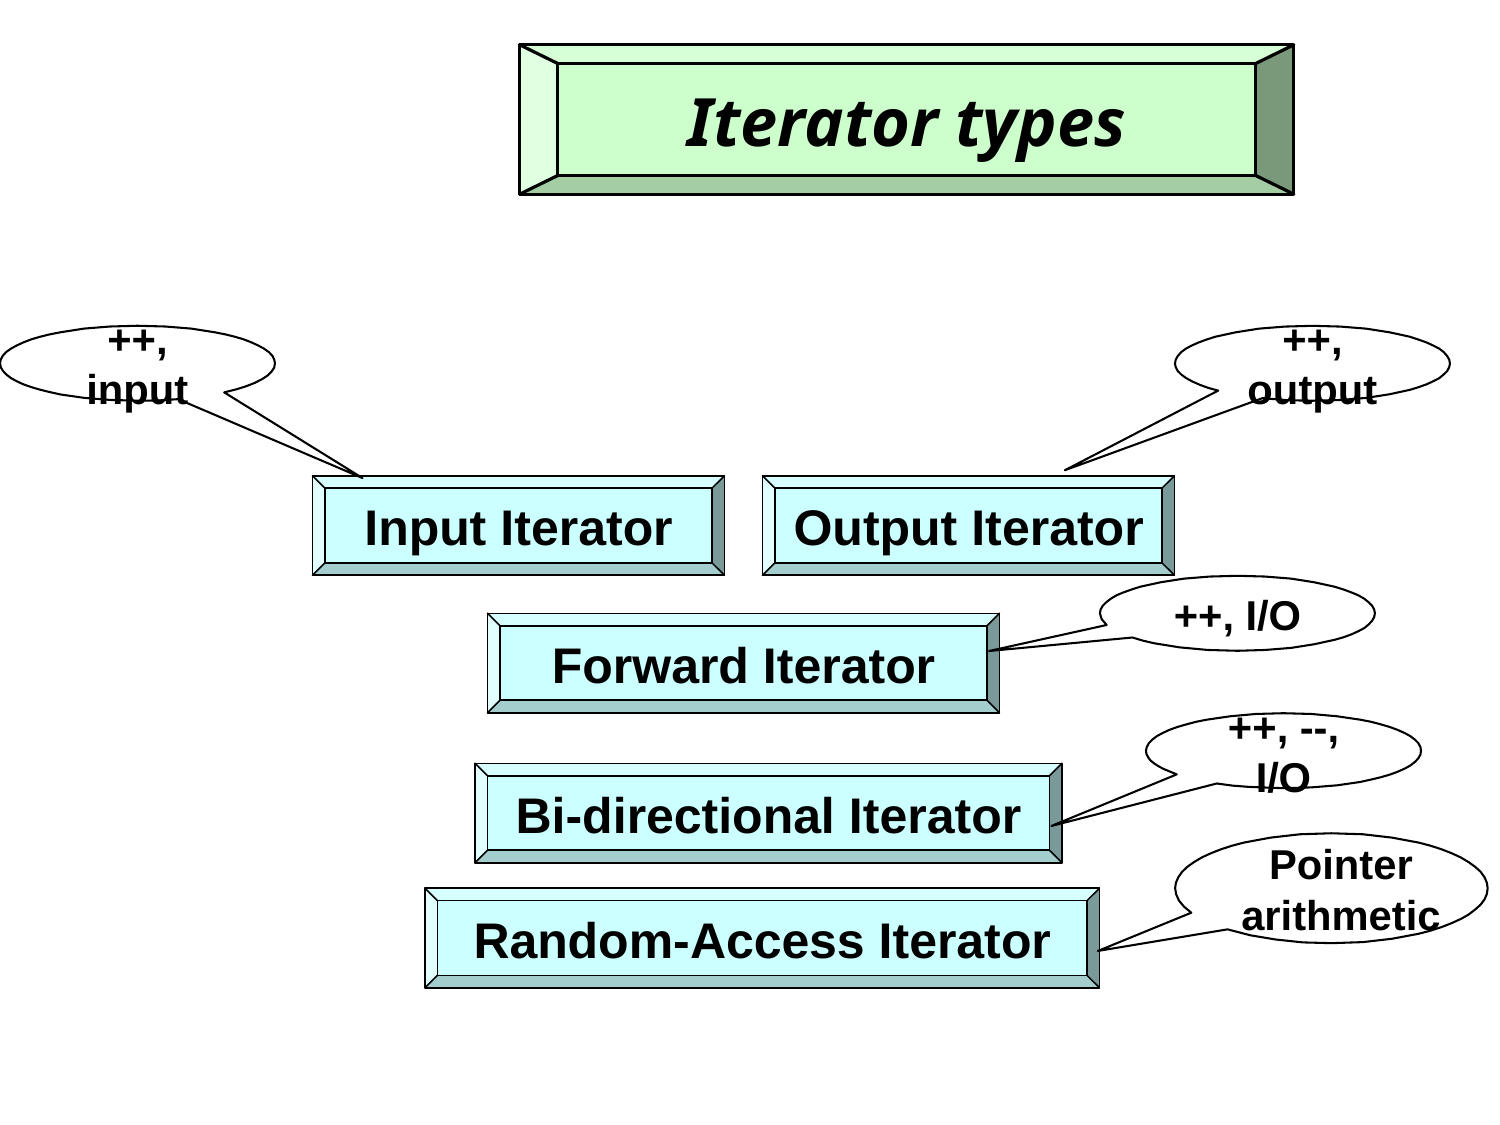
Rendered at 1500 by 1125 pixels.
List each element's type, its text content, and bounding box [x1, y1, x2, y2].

text_box ++, output [1226, 342, 1399, 384]
text_box Forward Iterator [515, 632, 973, 695]
text_box ++, I/O [1151, 592, 1324, 634]
picture [474, 762, 1068, 869]
picture [761, 474, 1180, 581]
text_box Iterator types [586, 69, 1228, 170]
picture [517, 43, 1306, 200]
text_box Input Iterator [340, 494, 698, 557]
text_box ++, input [51, 342, 224, 384]
text_box ++, --, I/O [1197, 730, 1370, 772]
text_box Pointer arithmetic [1231, 855, 1451, 922]
picture [486, 612, 1005, 719]
text_box Random-Access Iterator [452, 906, 1073, 970]
text_box Output Iterator [790, 494, 1148, 557]
picture [424, 887, 1105, 994]
text_box Bi-directional Iterator [502, 782, 1035, 845]
picture [311, 474, 730, 581]
